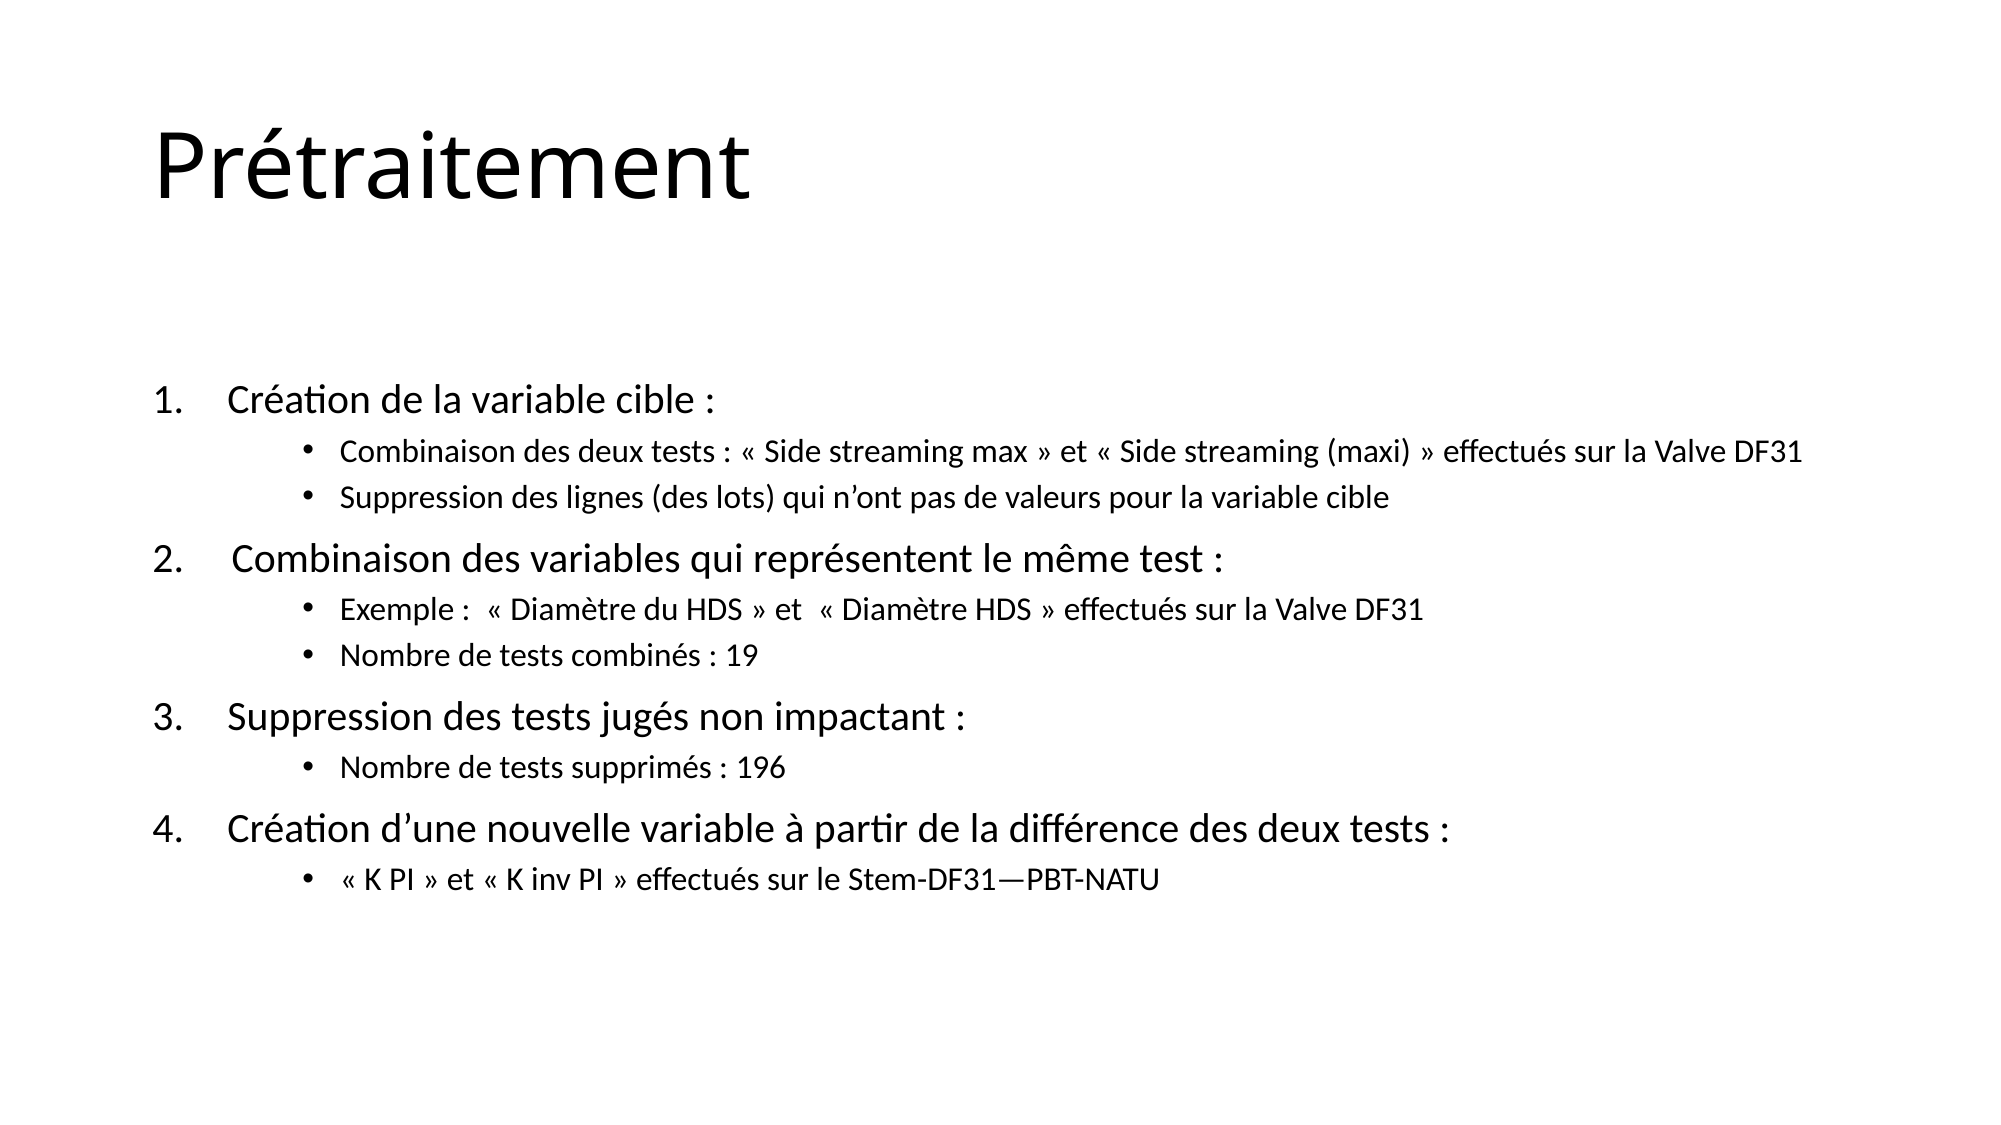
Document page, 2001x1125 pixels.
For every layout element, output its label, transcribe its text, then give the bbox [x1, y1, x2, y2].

title Prétraitement [137, 59, 1863, 278]
list Création de la variable cible : Combinaison des deux tests : « Side streaming max » et « Side streaming (maxi) » effectués sur la Valve DF31 Suppression des lignes (des lots) qui n’ont pas de valeurs pour la variable cible 2. Combinaison des variables qui représentent le même test : Exemple : « Diamètre du HDS » et « Diamètre HDS » effectués sur la Valve DF31 Nombre de tests combinés : 19 Suppression des tests jugés non impactant : Nombre de tests supprimés : 196 Création d’une nouvelle variable à partir de la différence des deux tests : « K PI » et « K inv PI » effectués sur le Stem-DF31—PBT-NATU [137, 299, 1863, 1014]
